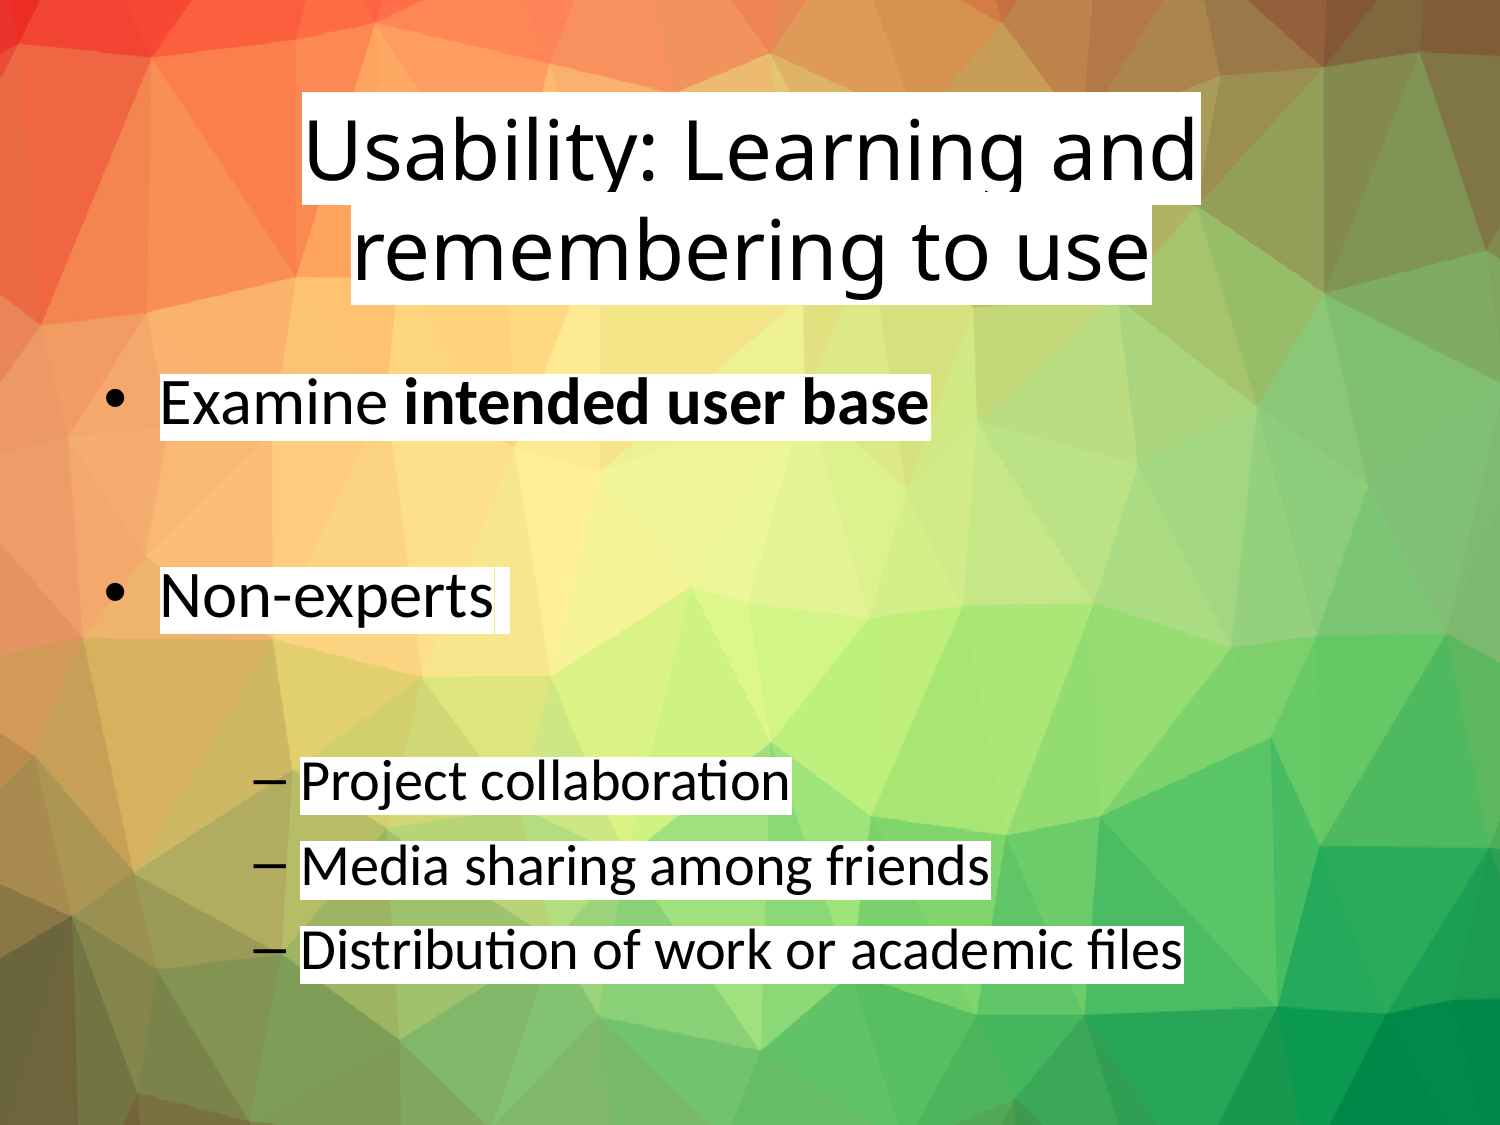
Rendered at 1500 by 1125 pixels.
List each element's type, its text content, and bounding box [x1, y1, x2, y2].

picture [0, 0, 1500, 1125]
list Examine intended user base Non-experts Project collaboration Media sharing among friends Distribution of work or academic files [88, 349, 1439, 1093]
title Usability: Learning and remembering to use [76, 90, 1427, 278]
